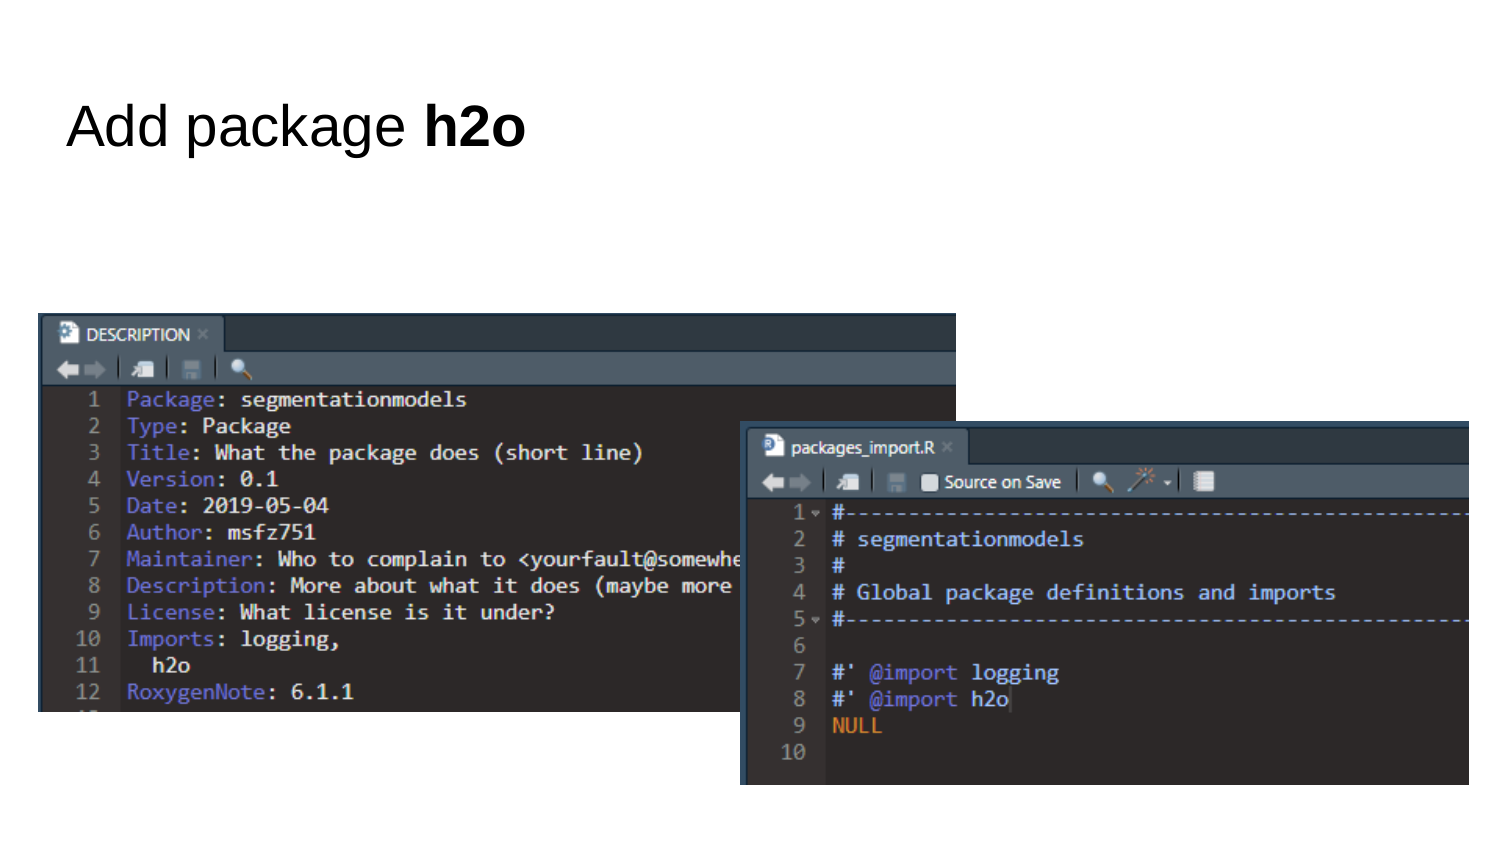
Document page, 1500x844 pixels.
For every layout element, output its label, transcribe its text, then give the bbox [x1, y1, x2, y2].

picture [38, 313, 1469, 785]
title Add package h2o [51, 72, 1449, 167]
